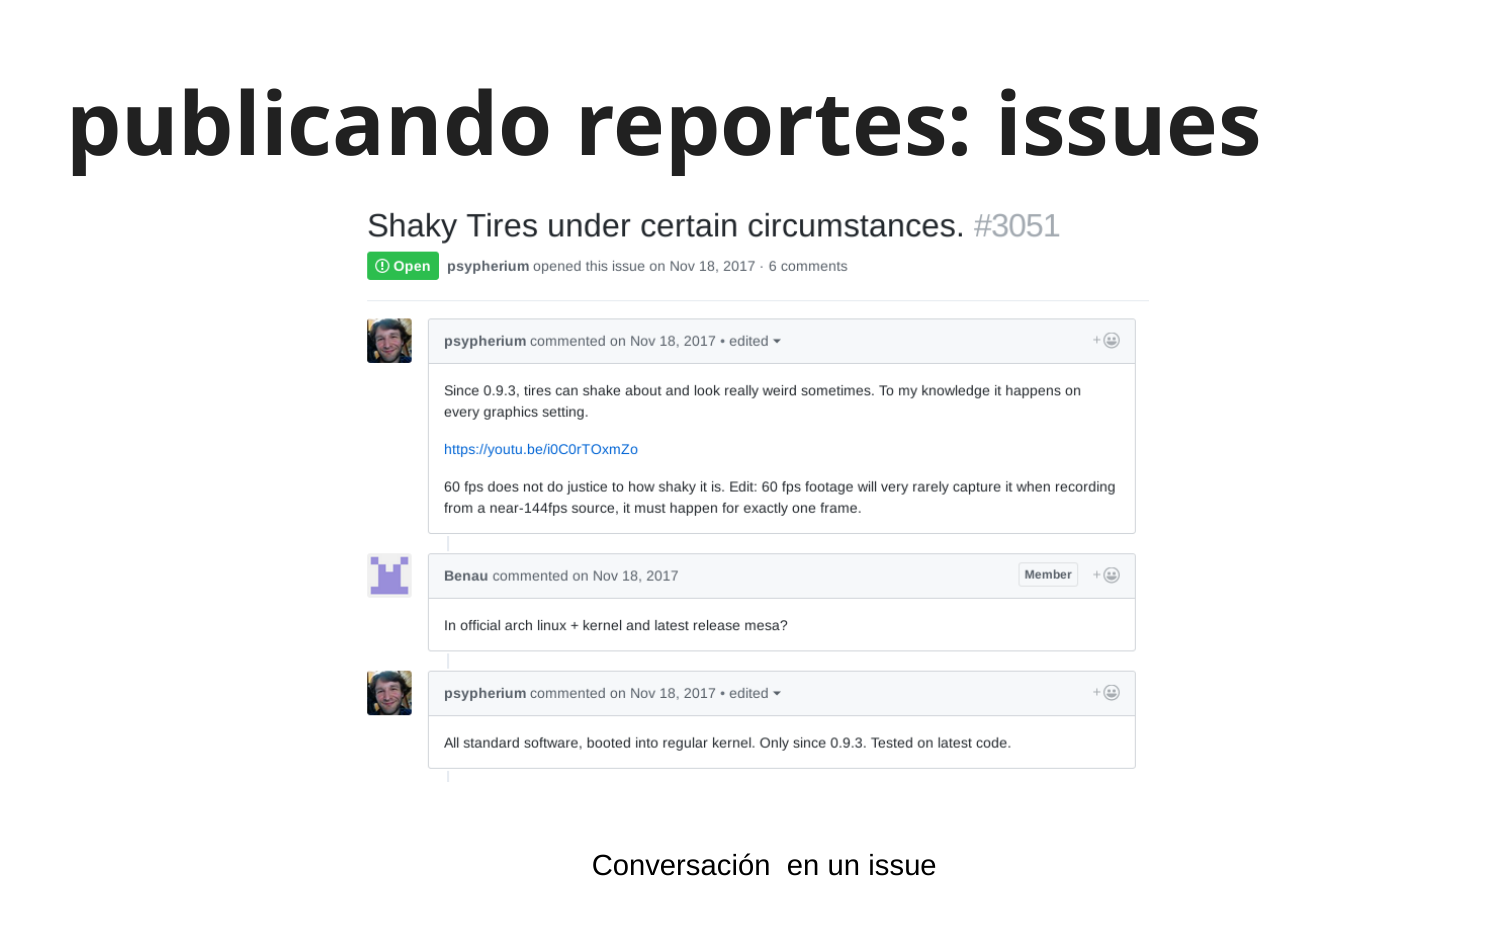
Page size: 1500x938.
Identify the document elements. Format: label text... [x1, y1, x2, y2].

picture [351, 199, 1149, 782]
title publicando reportes: issues [51, 53, 1449, 200]
text_box Conversación en un issue [179, 831, 1350, 886]
